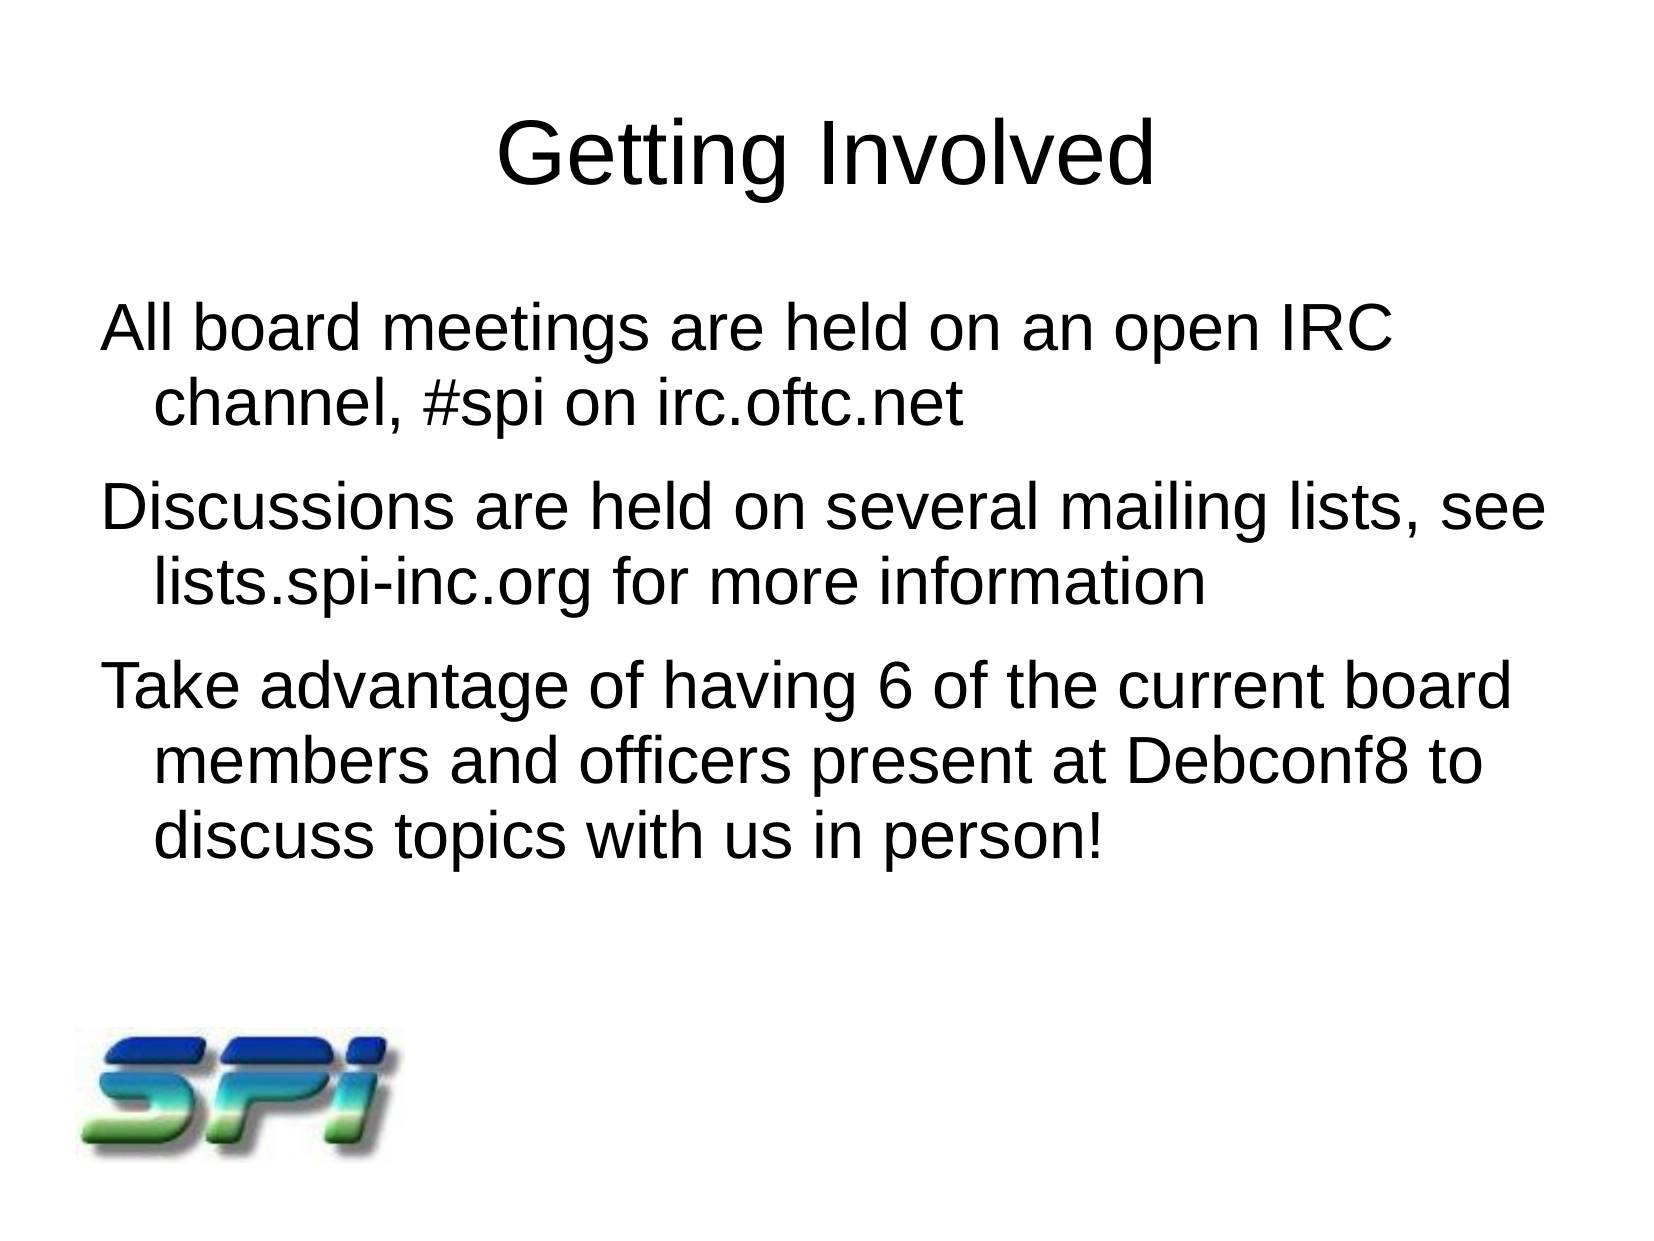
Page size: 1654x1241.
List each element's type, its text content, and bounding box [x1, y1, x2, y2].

picture [75, 1027, 405, 1163]
title Getting Involved [82, 56, 1571, 250]
list All board meetings are held on an open IRC channel, #spi on irc.oftc.net Discussions are held on several mailing lists, see lists.spi-inc.org for more information Take advantage of having 6 of the current board members and officers present at Debconf8 to discuss topics with us in person! [82, 290, 1571, 1094]
